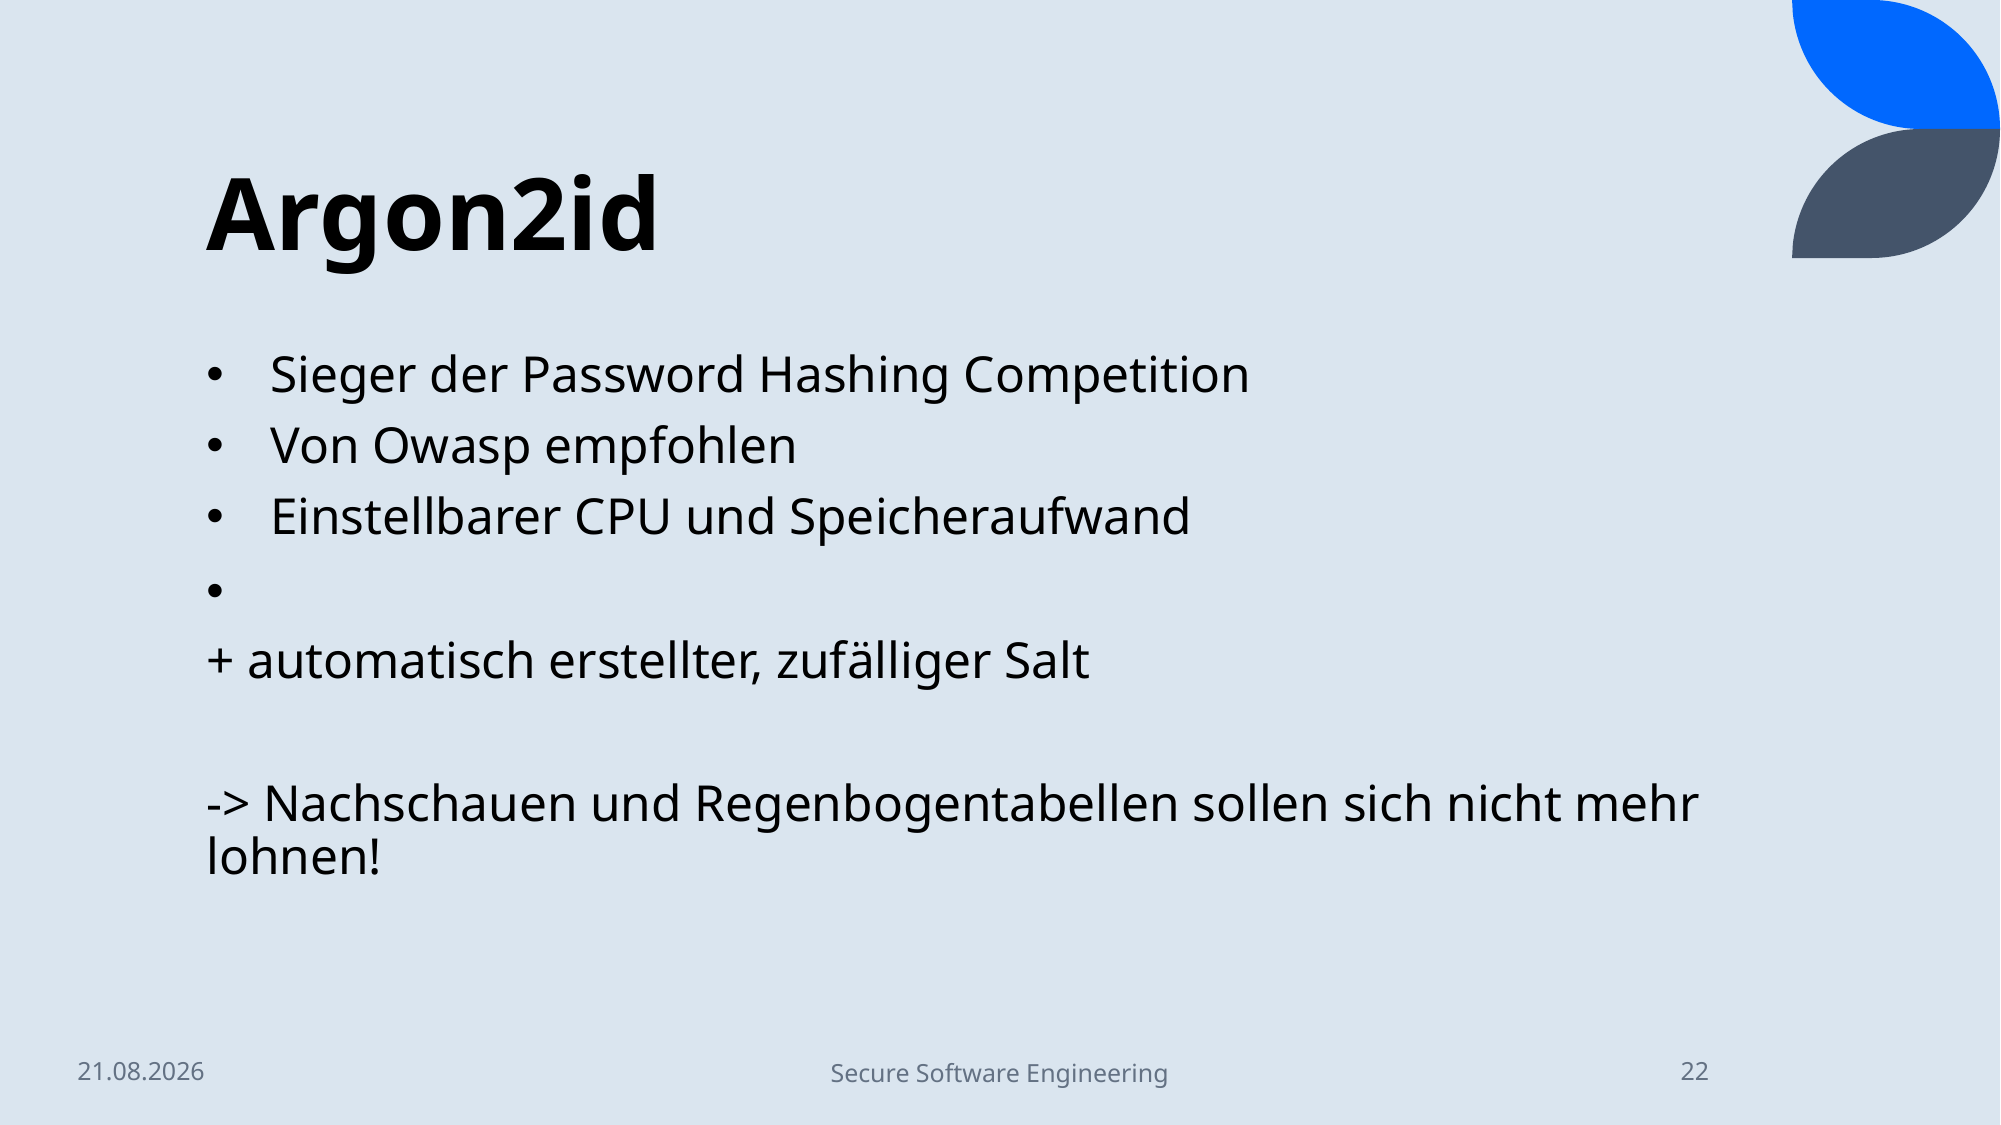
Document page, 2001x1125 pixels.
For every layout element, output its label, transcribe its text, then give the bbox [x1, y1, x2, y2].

title Argon2id [191, 62, 1796, 280]
list Sieger der Password Hashing Competition Von Owasp empfohlen Einstellbarer CPU und Speicheraufwand + automatisch erstellter, zufälliger Salt -> Nachschauen und Regenbogentabellen sollen sich nicht mehr lohnen! [191, 342, 1796, 895]
text_box 22 [1665, 1042, 1938, 1103]
text_box 27.07.2022 [62, 1042, 342, 1103]
text_box Secure Software Engineering [662, 1042, 1338, 1103]
